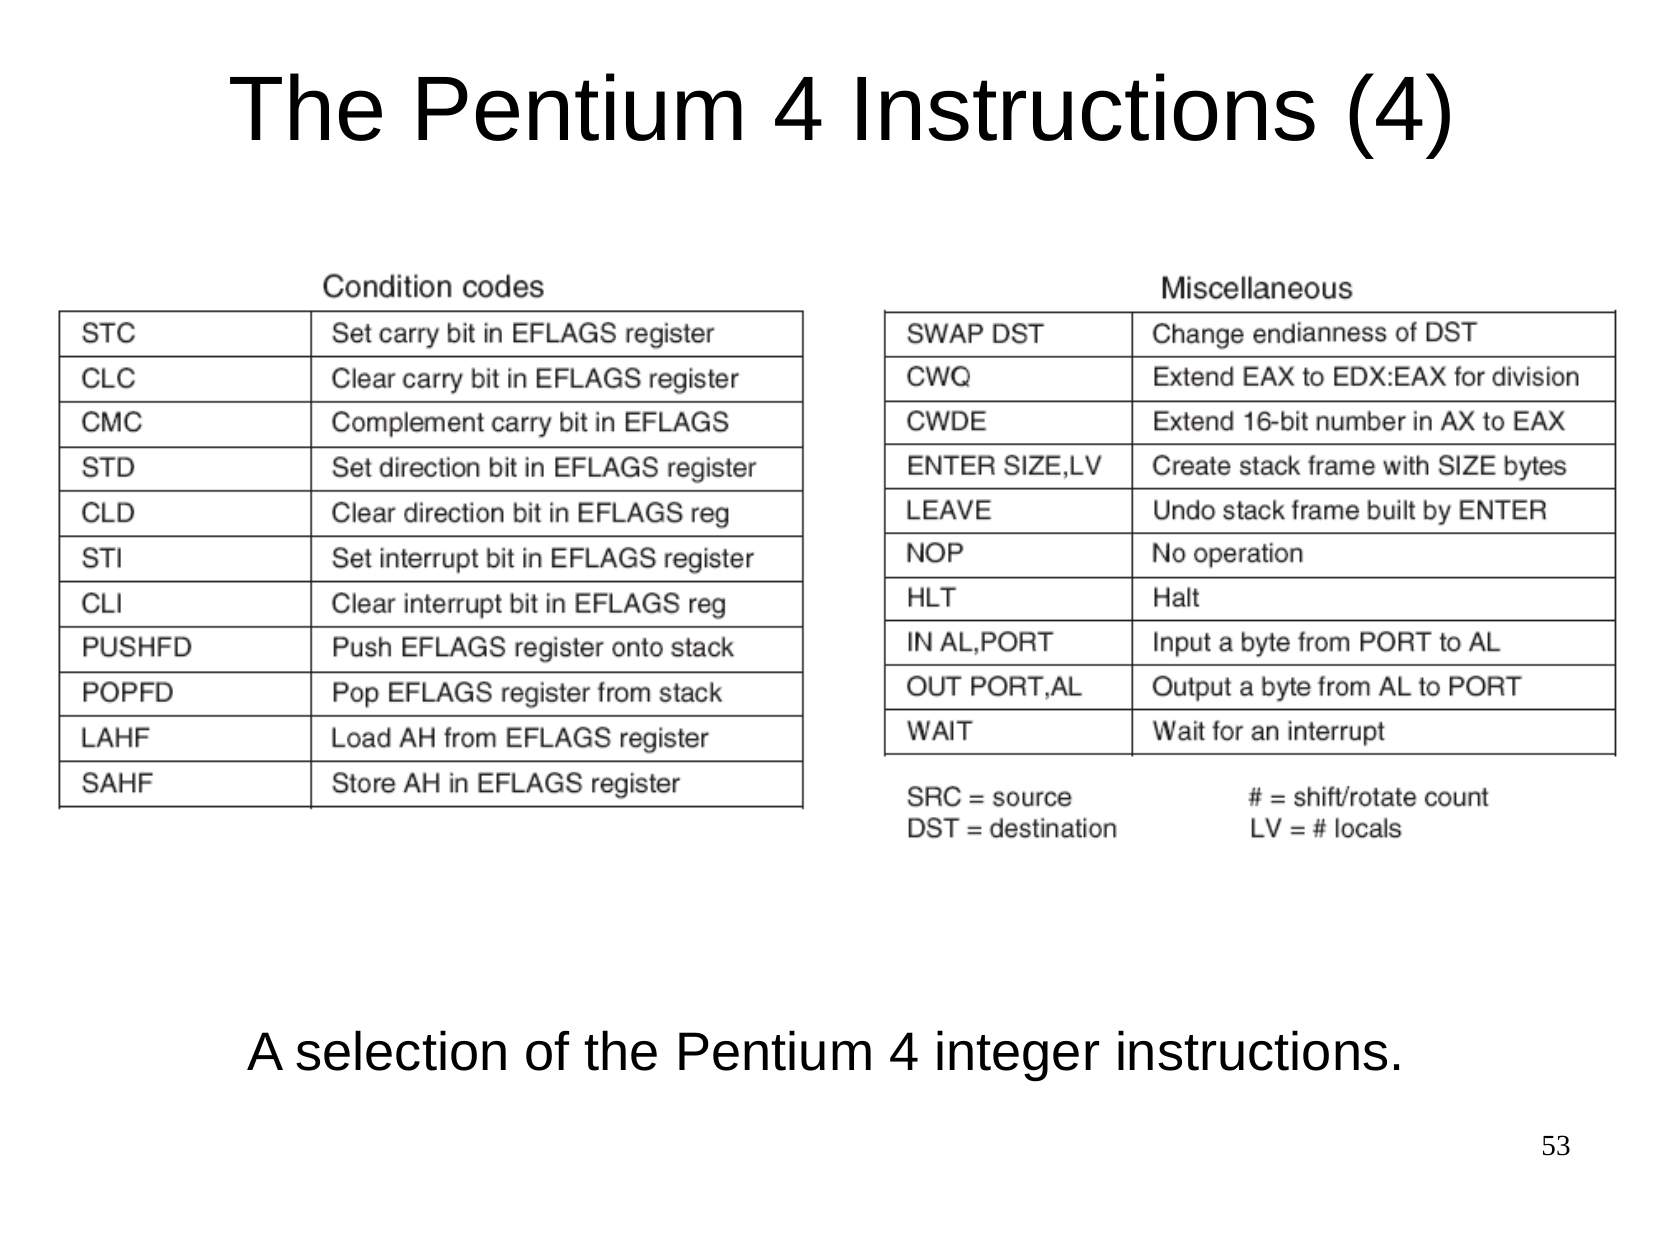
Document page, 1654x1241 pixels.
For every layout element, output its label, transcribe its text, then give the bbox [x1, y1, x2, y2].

list A selection of the Pentium 4 integer instructions. [0, 1008, 1654, 1186]
picture [32, 257, 836, 838]
title The Pentium 4 Instructions (4) [0, 0, 1654, 207]
picture [858, 269, 1643, 854]
